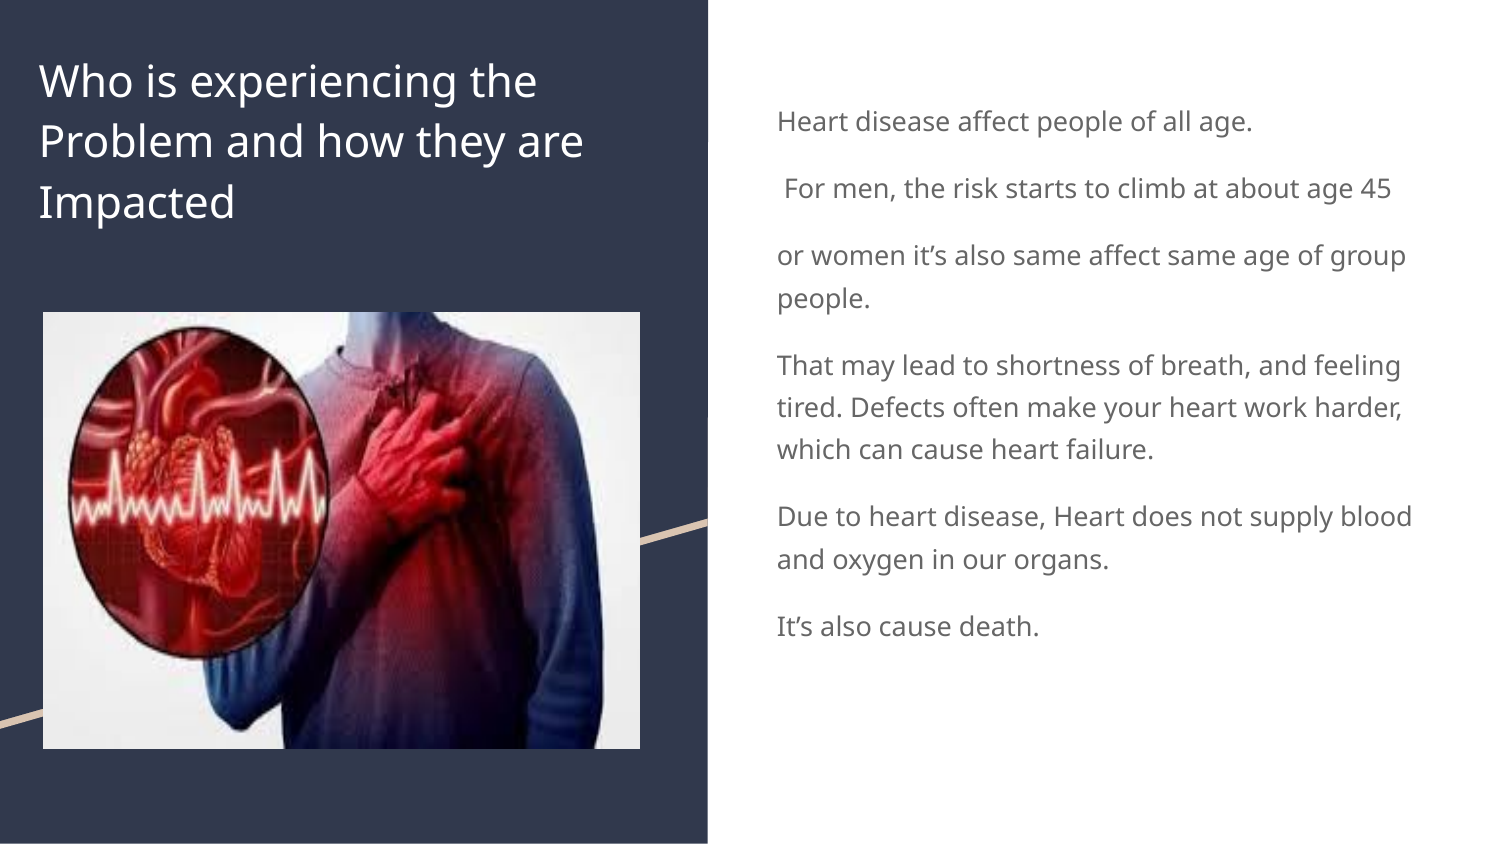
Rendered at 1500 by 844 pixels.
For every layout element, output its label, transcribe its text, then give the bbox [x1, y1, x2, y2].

picture [43, 312, 640, 749]
title Who is experiencing the Problem and how they are Impacted [23, 35, 664, 248]
list Heart disease affect people of all age. For men, the risk starts to climb at about age 45 or women it’s also same affect same age of group people. That may lead to shortness of breath, and feeling tired. Defects often make your heart work harder, which can cause heart failure. Due to heart disease, Heart does not supply blood and oxygen in our organs. It’s also cause death. [761, 82, 1446, 755]
